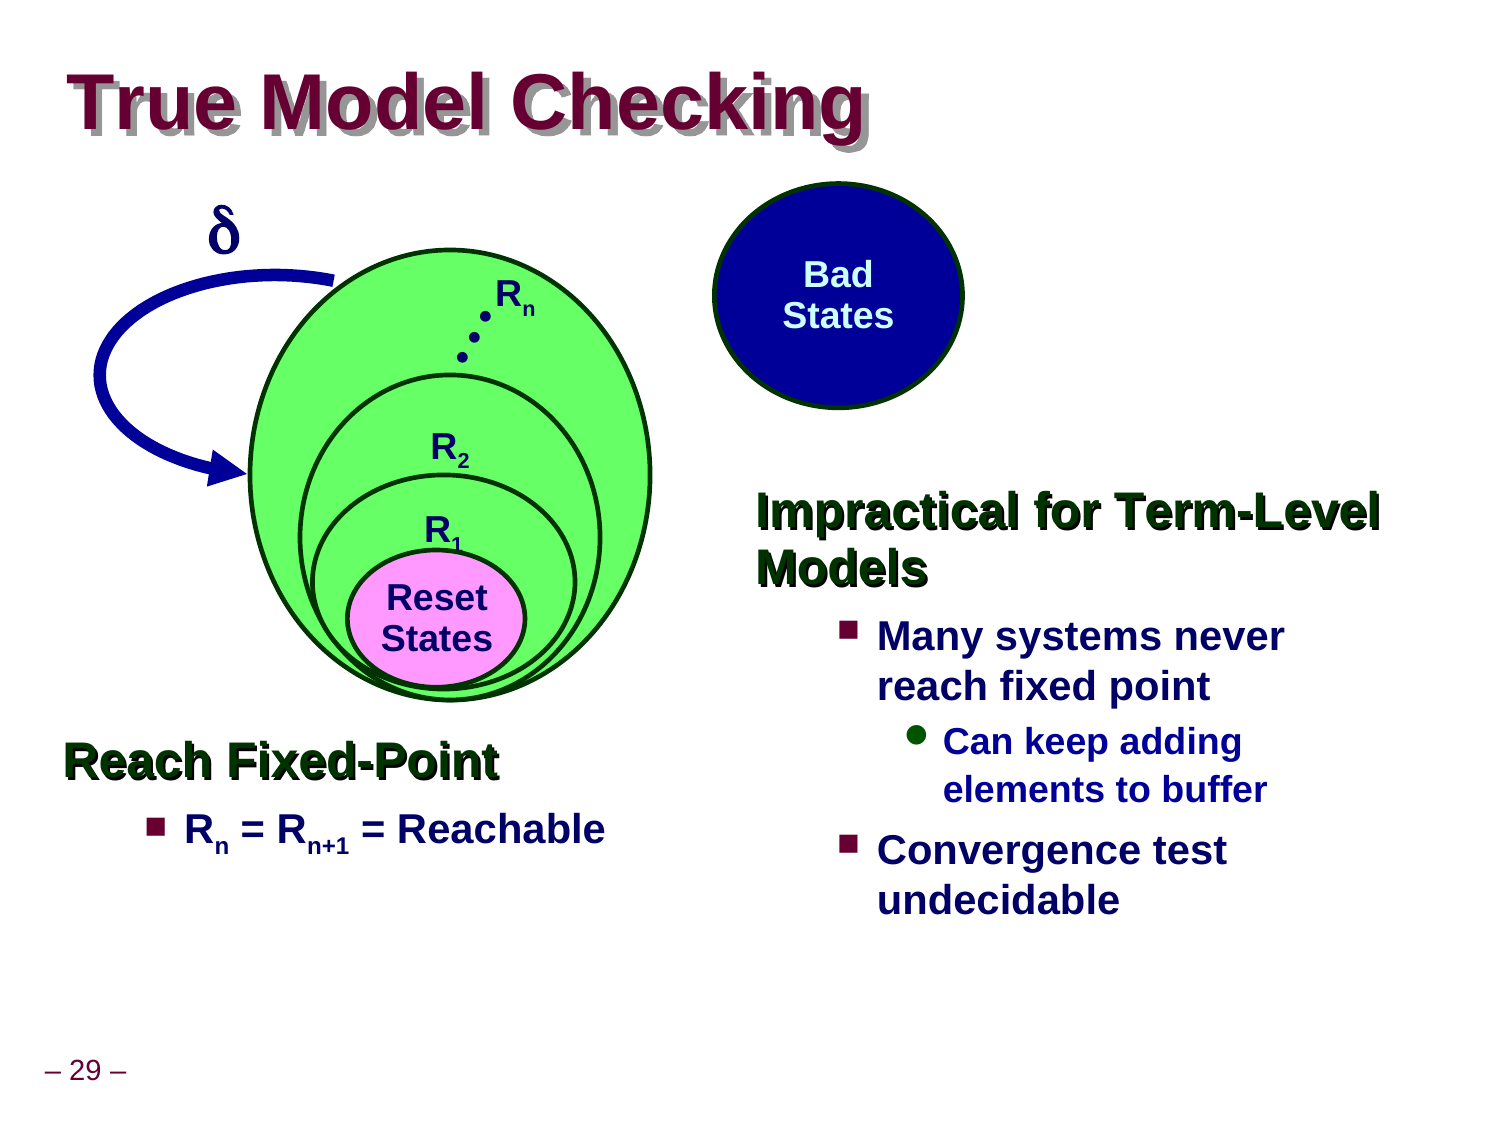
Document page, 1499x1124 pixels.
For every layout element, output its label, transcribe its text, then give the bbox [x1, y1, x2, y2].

text_box Reset States [347, 549, 526, 688]
text_box • • • [432, 290, 515, 379]
text_box  [199, 187, 249, 275]
title True Model Checking [66, 40, 1495, 169]
text_box [479, 276, 651, 698]
text_box Rn [487, 262, 544, 324]
text_box R2 [300, 374, 601, 700]
list Impractical for Term-Level Models Many systems never reach fixed point Can keep adding elements to buffer Convergence test undecidable [740, 474, 1409, 1056]
text_box [249, 249, 515, 698]
text_box R1 [312, 474, 576, 690]
text_box Bad States [714, 183, 963, 408]
list Reach Fixed-Point Rn = Rn+1 = Reachable [47, 724, 716, 1056]
